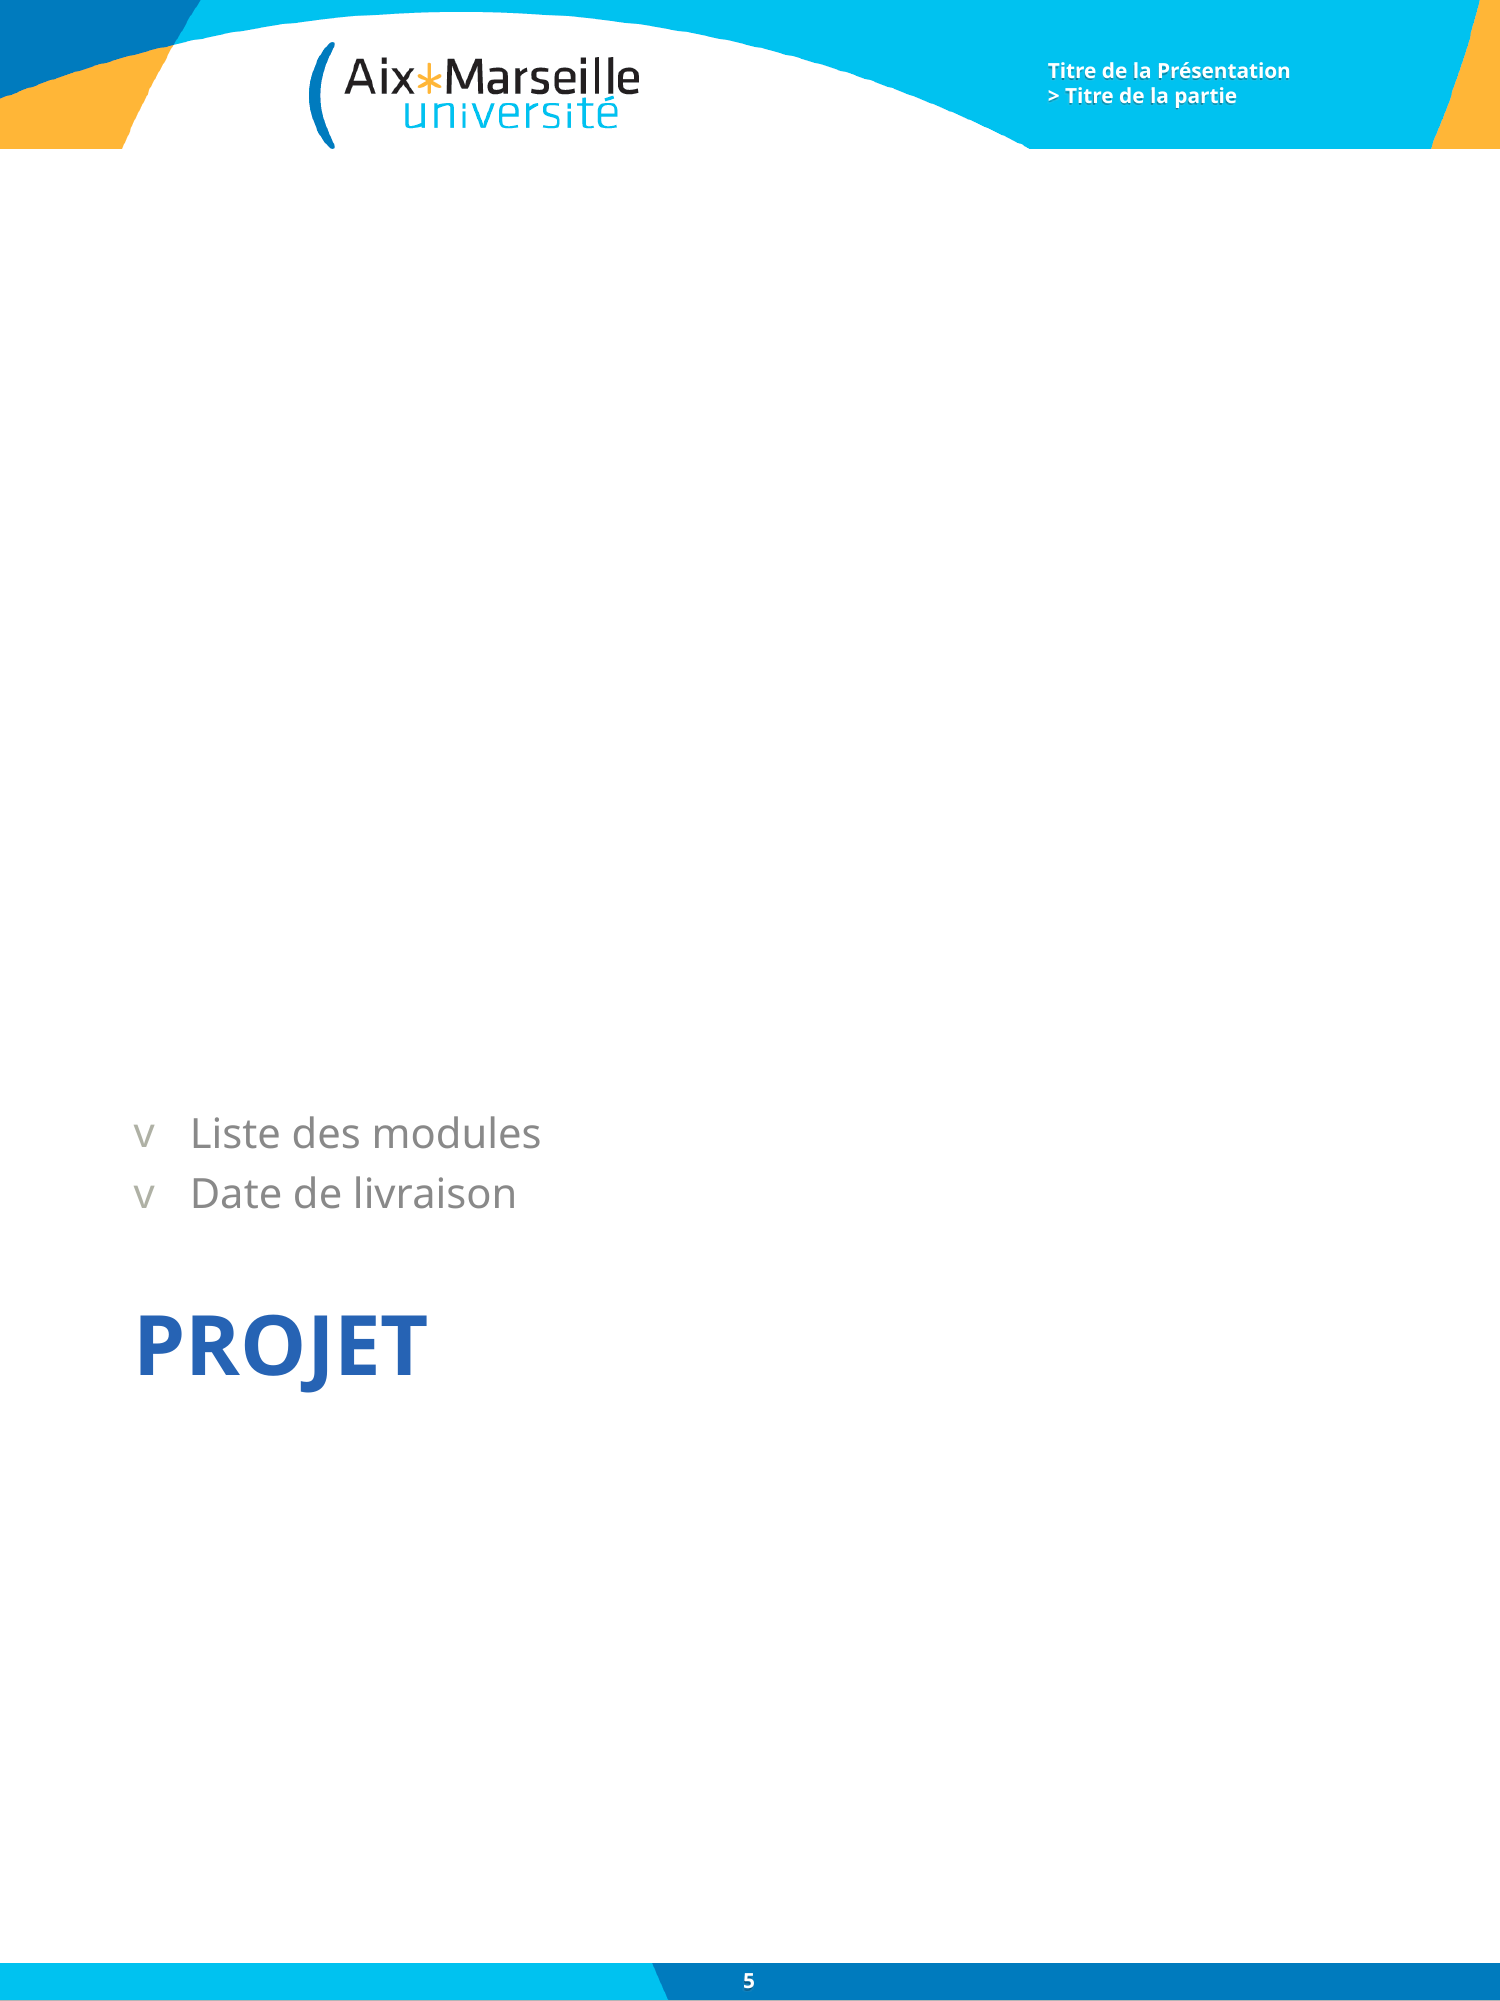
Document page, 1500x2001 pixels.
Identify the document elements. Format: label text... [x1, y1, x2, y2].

text_box [353, 1960, 1145, 2000]
title Projet [118, 1286, 1394, 1683]
text_box Titre de la Présentation > Titre de la partie [1032, 0, 1500, 165]
list Liste des modules Date de livraison [118, 847, 1394, 1286]
